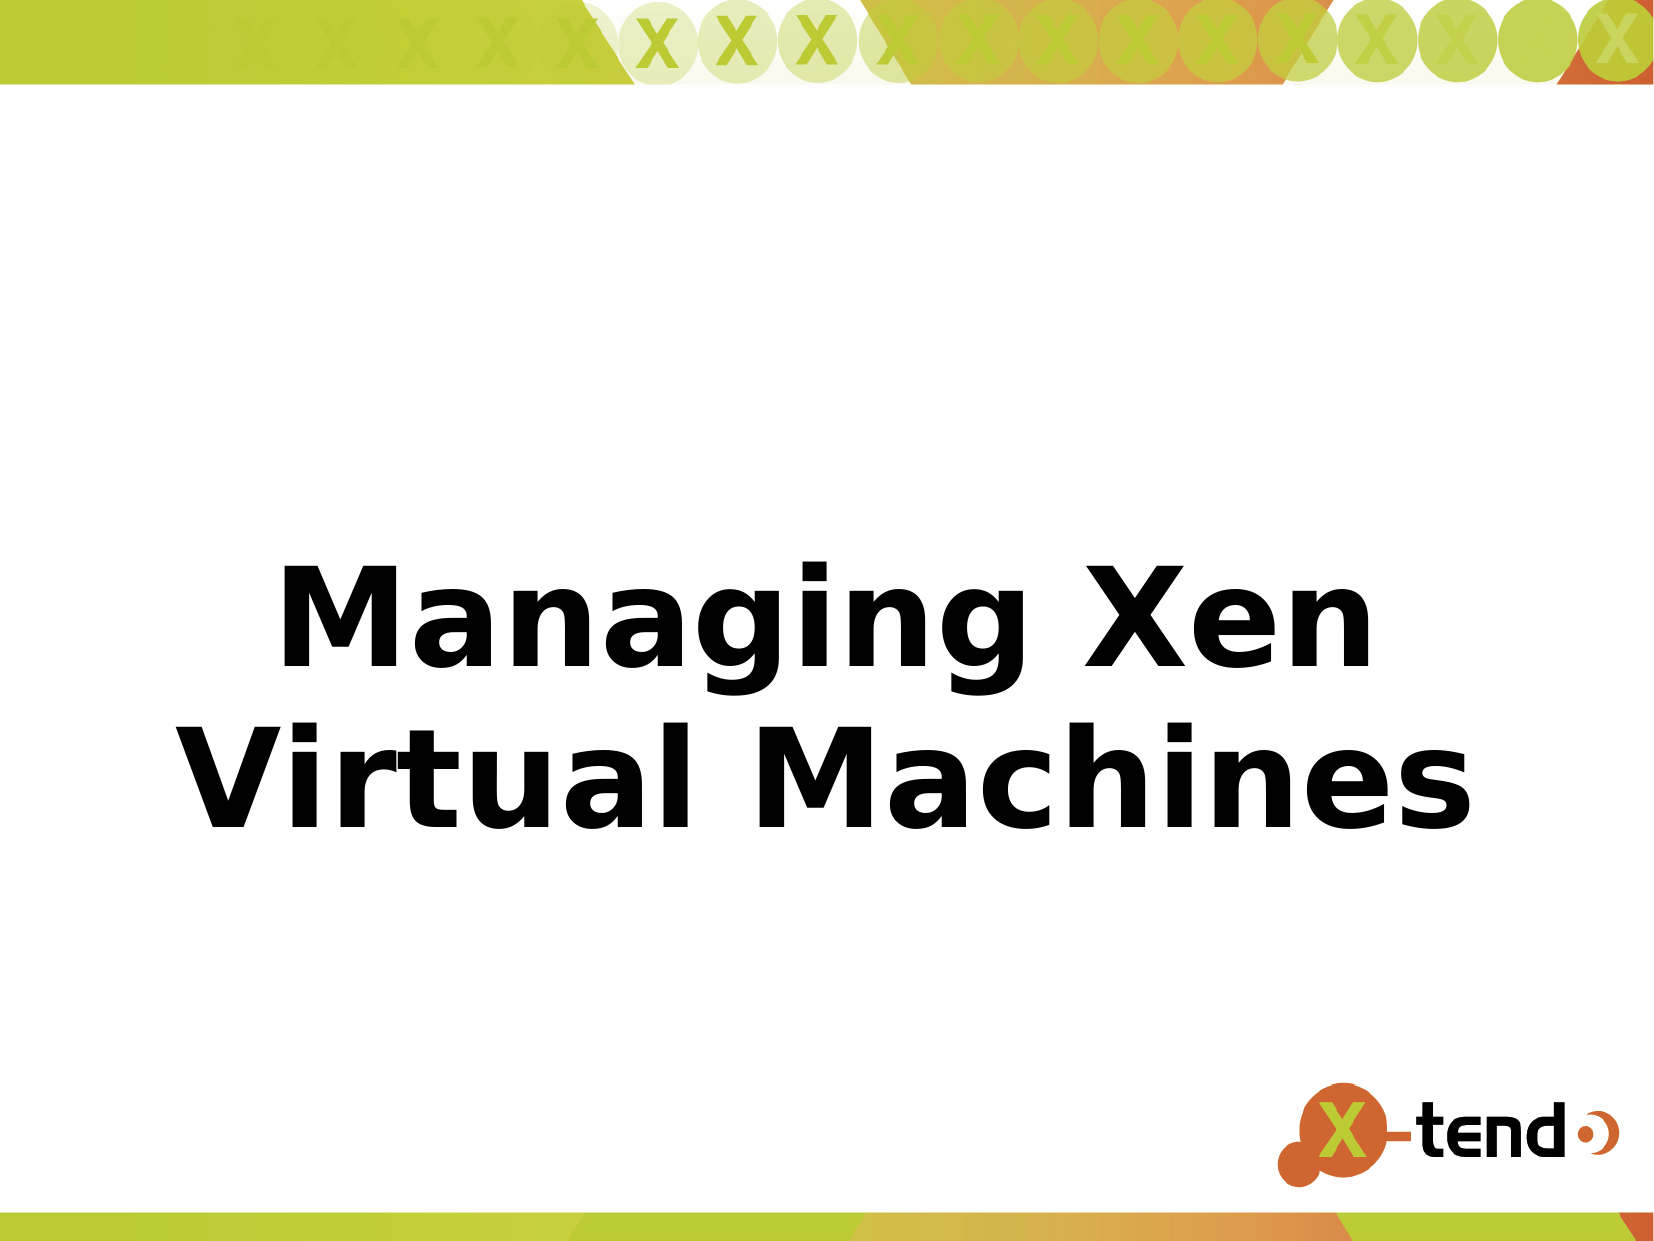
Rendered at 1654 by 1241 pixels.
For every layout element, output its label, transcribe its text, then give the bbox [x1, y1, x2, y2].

picture [0, 0, 1654, 1241]
subtitle Managing Xen Virtual Machines [82, 290, 1571, 1109]
